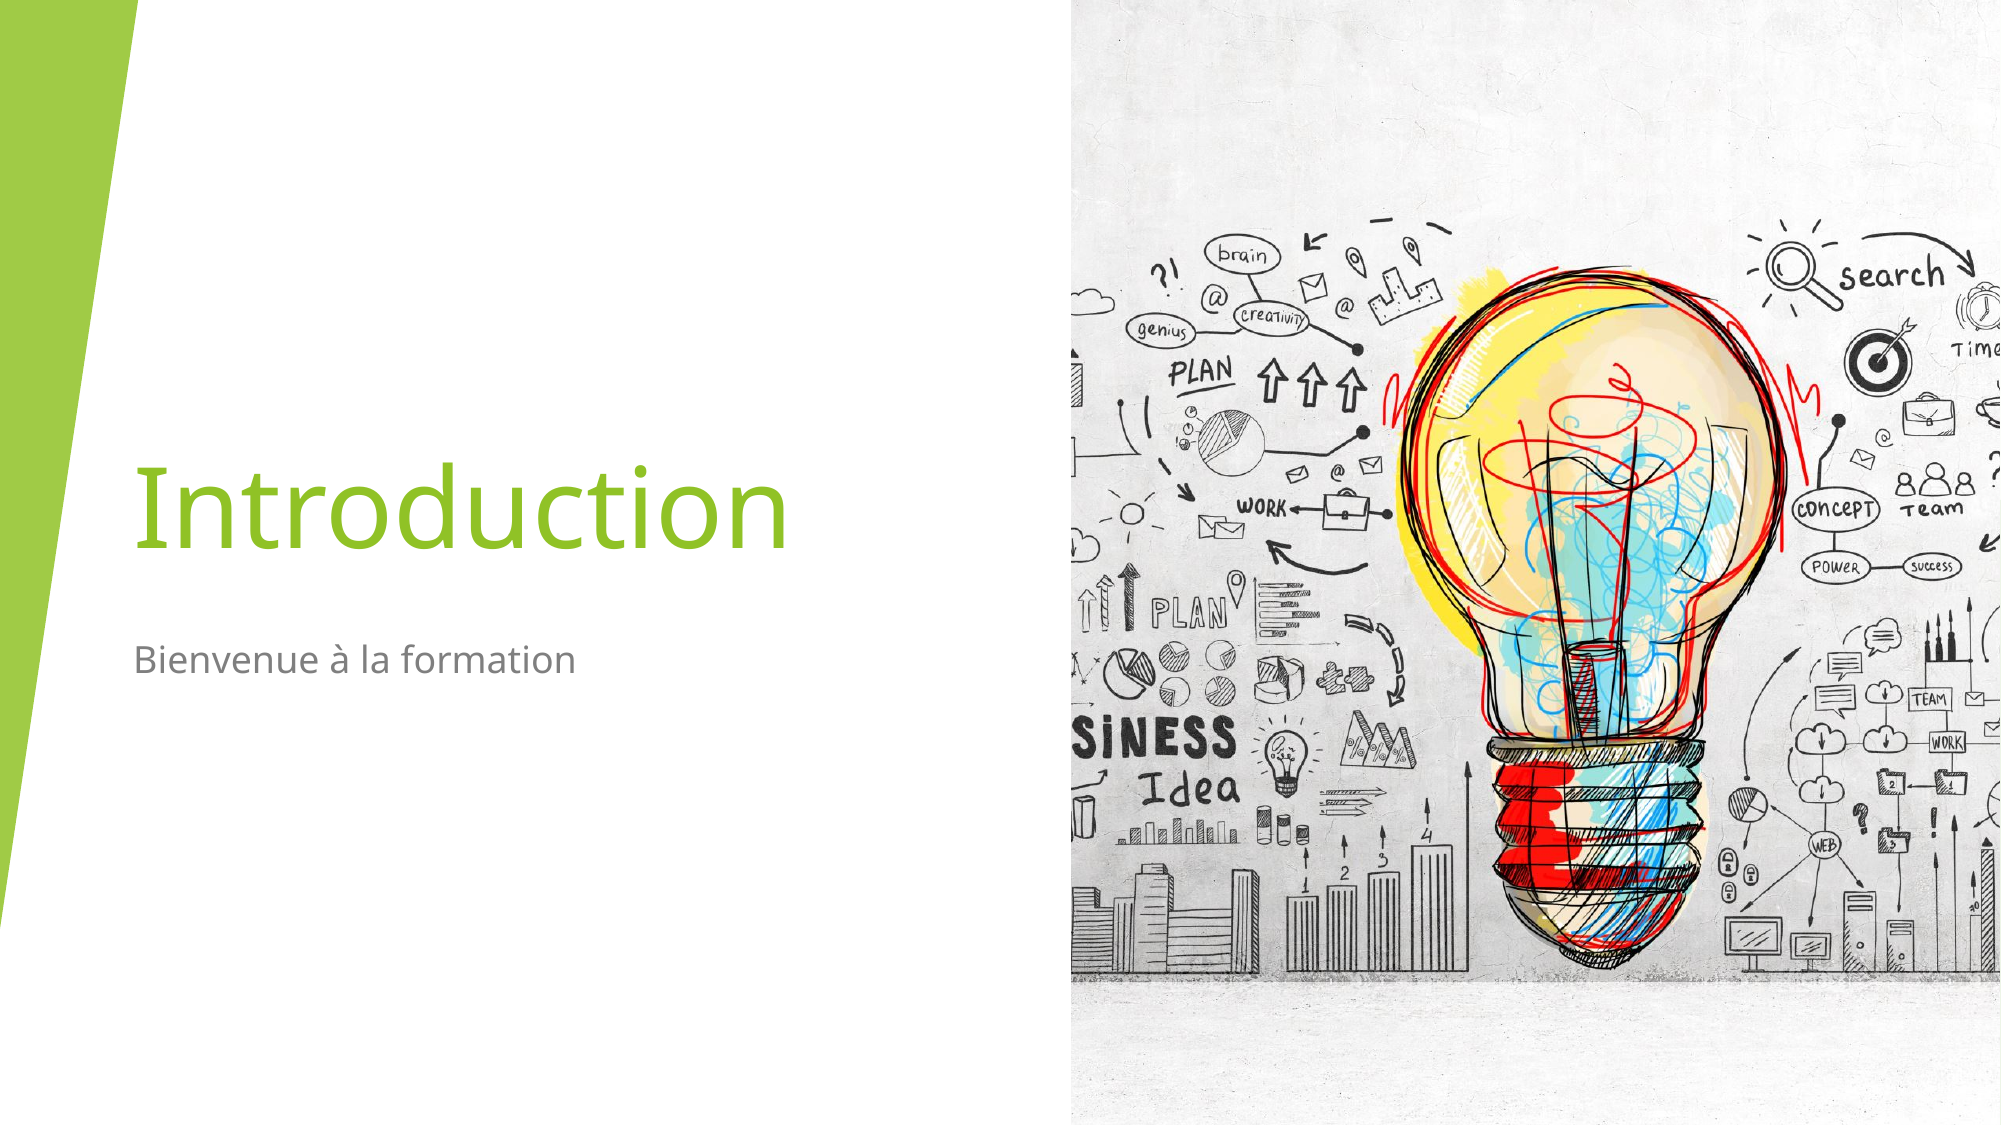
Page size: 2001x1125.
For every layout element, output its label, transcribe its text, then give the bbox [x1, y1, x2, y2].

picture [1071, 0, 2000, 1125]
title Introduction [118, 118, 941, 579]
subtitle Bienvenue à la formation [118, 628, 941, 947]
